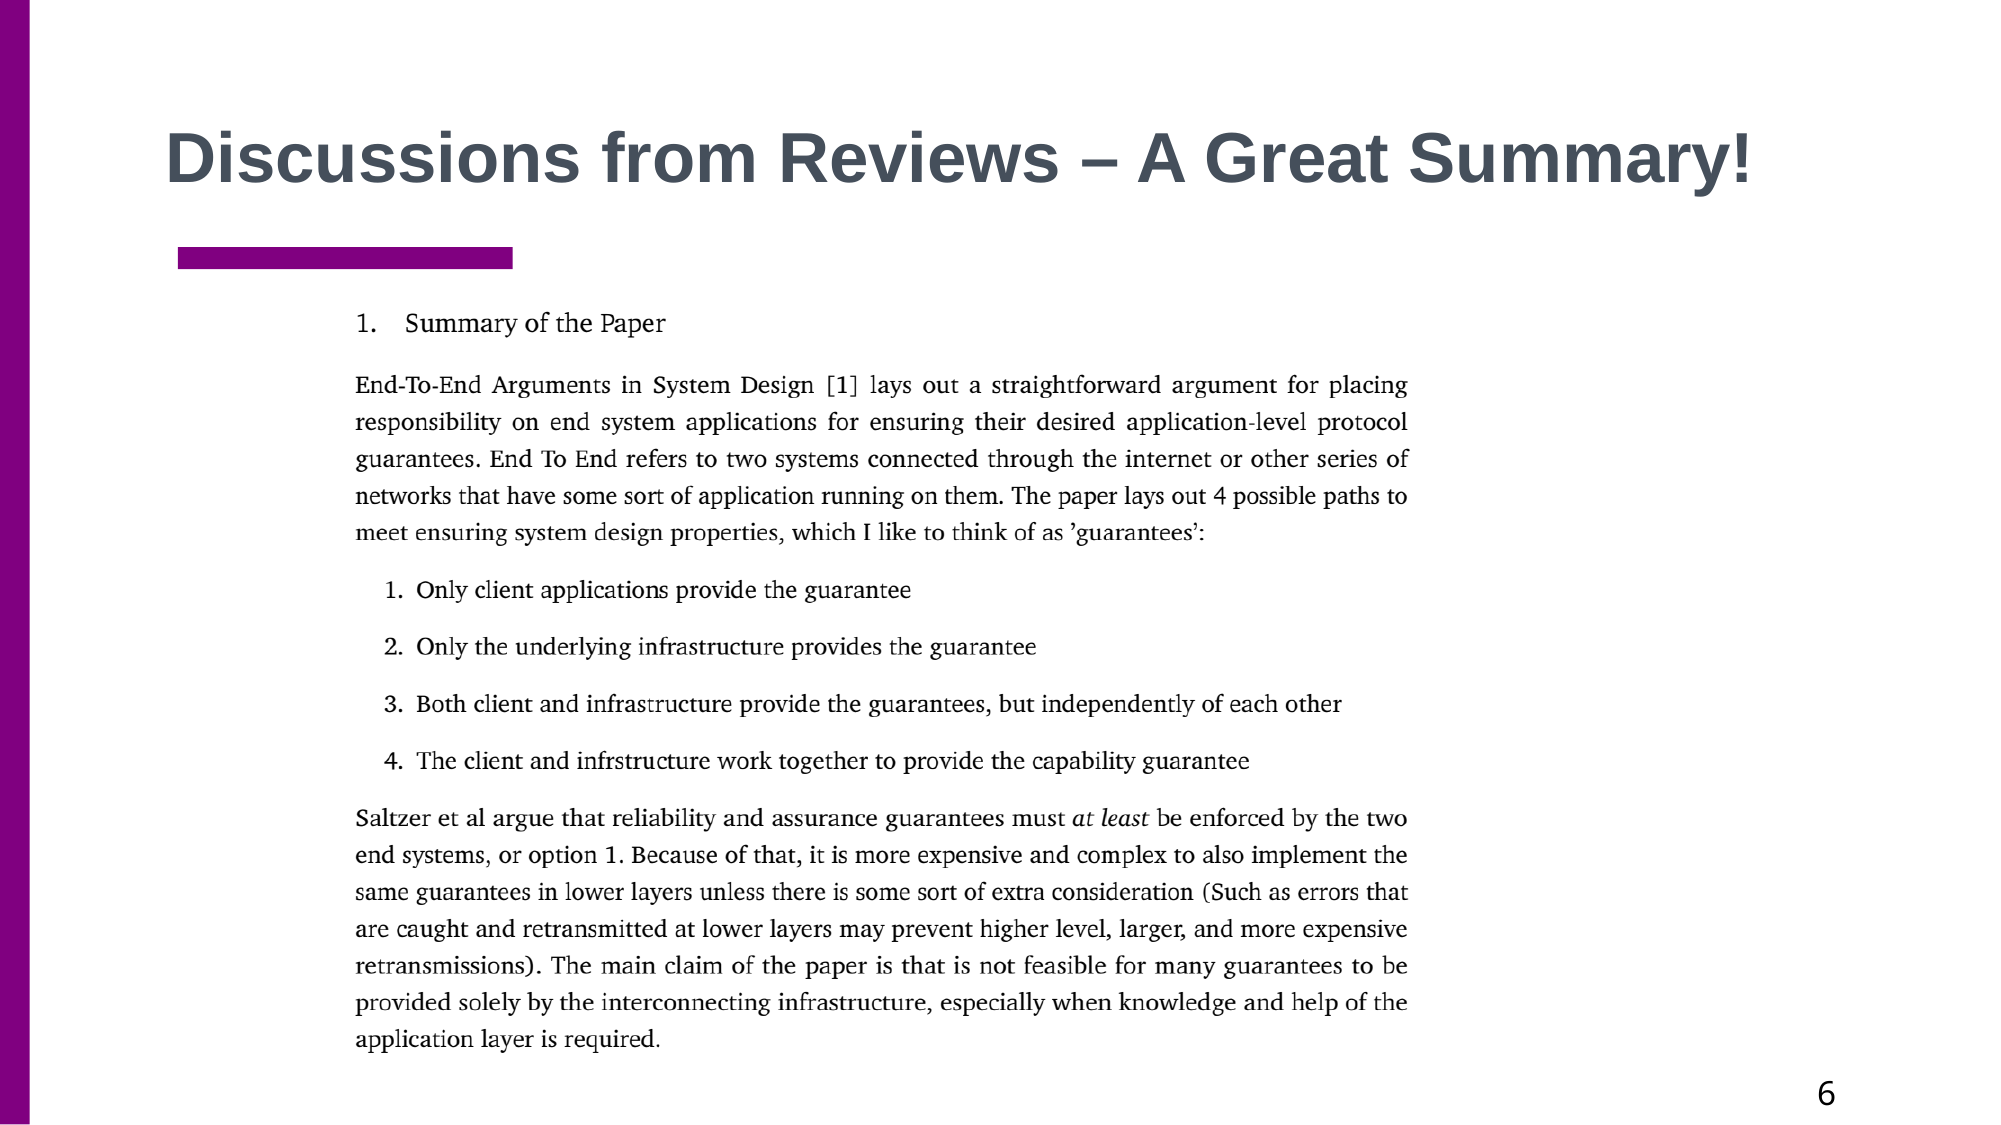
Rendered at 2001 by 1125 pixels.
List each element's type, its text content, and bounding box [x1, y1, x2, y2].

picture [327, 274, 1456, 1081]
text_box Discussions from Reviews – A Great Summary! [151, 0, 1849, 212]
